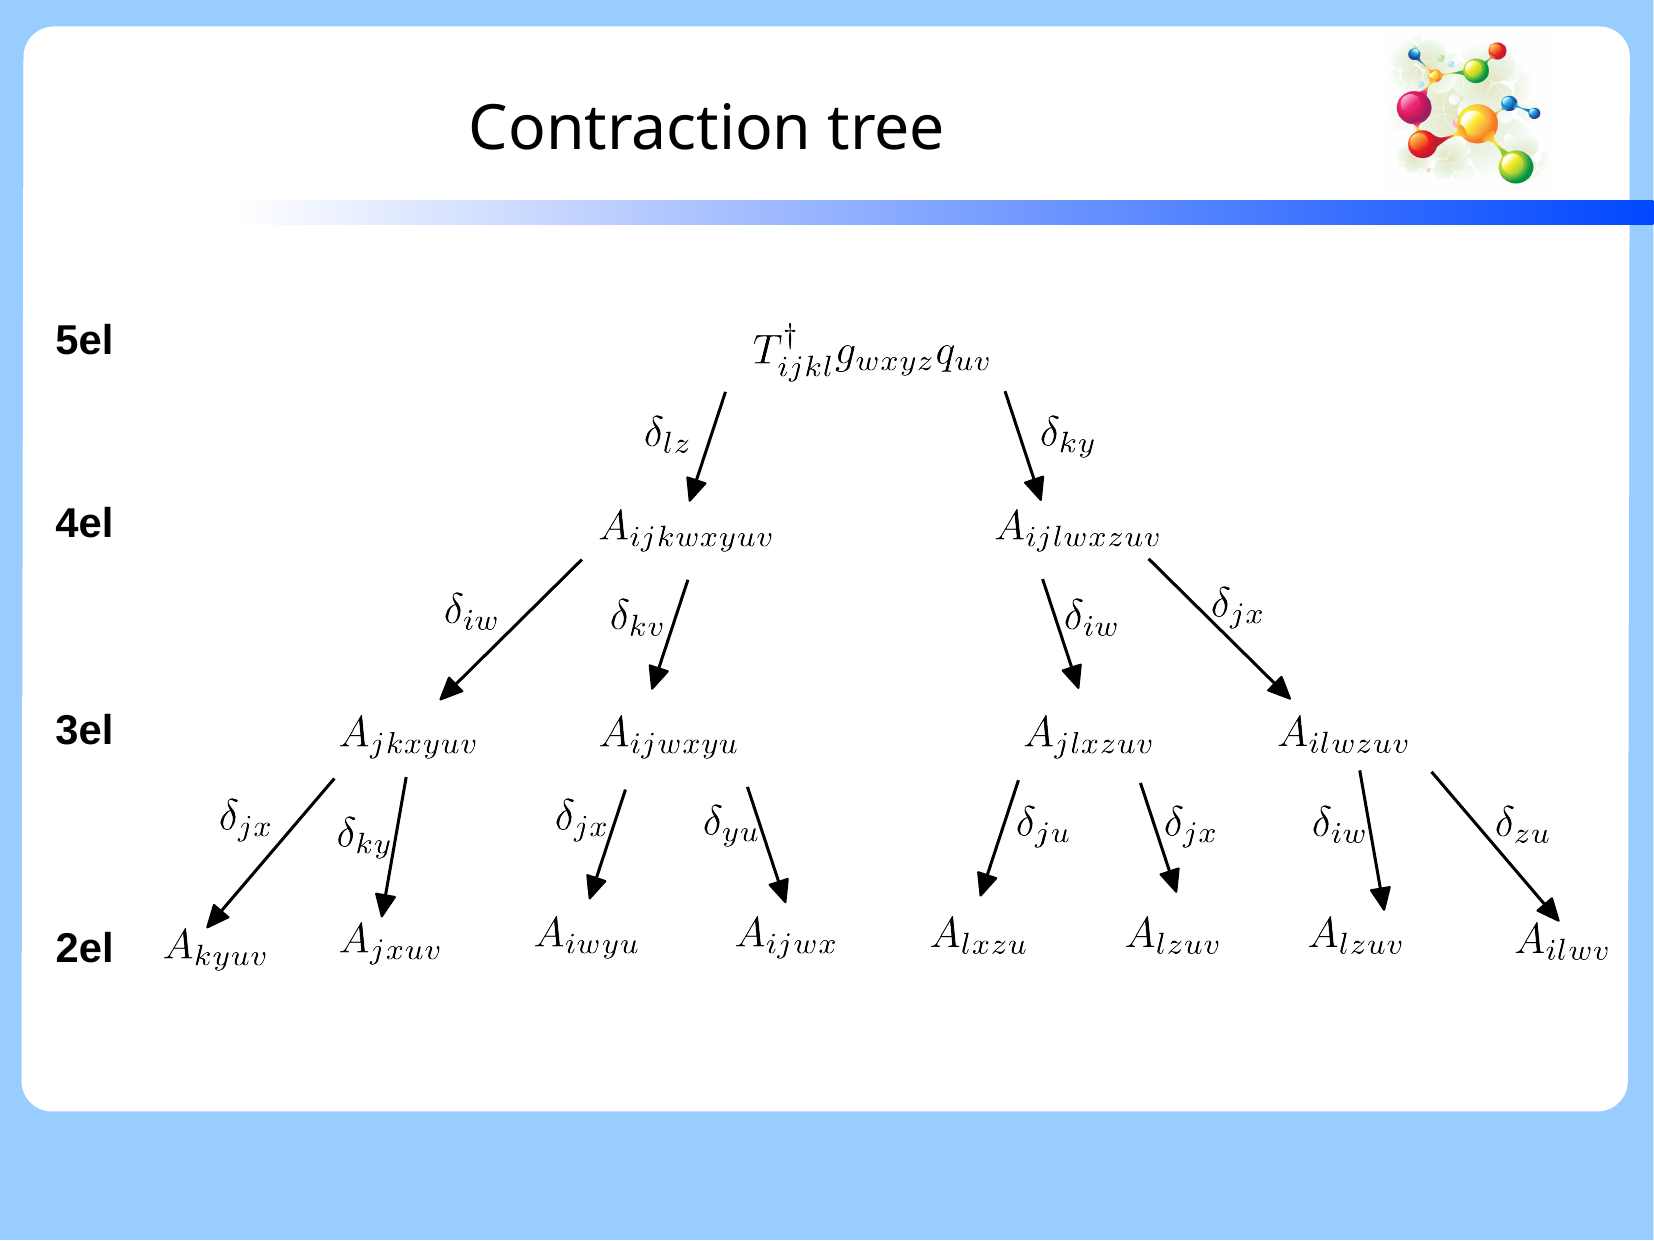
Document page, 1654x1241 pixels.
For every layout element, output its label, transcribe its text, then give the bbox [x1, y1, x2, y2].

picture [611, 598, 663, 636]
picture [220, 798, 270, 842]
picture [339, 715, 476, 759]
picture [534, 916, 638, 959]
picture [338, 816, 390, 859]
picture [599, 509, 772, 552]
picture [339, 922, 440, 965]
picture [930, 916, 1026, 954]
text_box 5el [40, 309, 137, 371]
picture [704, 804, 758, 848]
title Contraction tree [82, 49, 1332, 201]
picture [1278, 715, 1408, 753]
picture [753, 323, 989, 383]
picture [1065, 598, 1117, 636]
picture [1024, 715, 1152, 759]
picture [1515, 922, 1608, 960]
picture [445, 592, 497, 630]
text_box 4el [40, 492, 137, 554]
picture [556, 798, 606, 842]
picture [599, 715, 737, 759]
picture [735, 916, 835, 959]
picture [1382, 29, 1556, 195]
picture [163, 928, 266, 971]
picture [1017, 805, 1069, 848]
picture [995, 509, 1159, 552]
picture [1212, 586, 1262, 630]
picture [645, 415, 689, 453]
picture [1496, 805, 1549, 843]
text_box 2el [40, 917, 137, 979]
picture [1125, 916, 1219, 954]
picture [1165, 805, 1215, 848]
picture [1041, 415, 1094, 458]
picture [1313, 805, 1365, 843]
text_box 3el [40, 698, 137, 761]
picture [1308, 916, 1402, 954]
list [129, 277, 1618, 1069]
